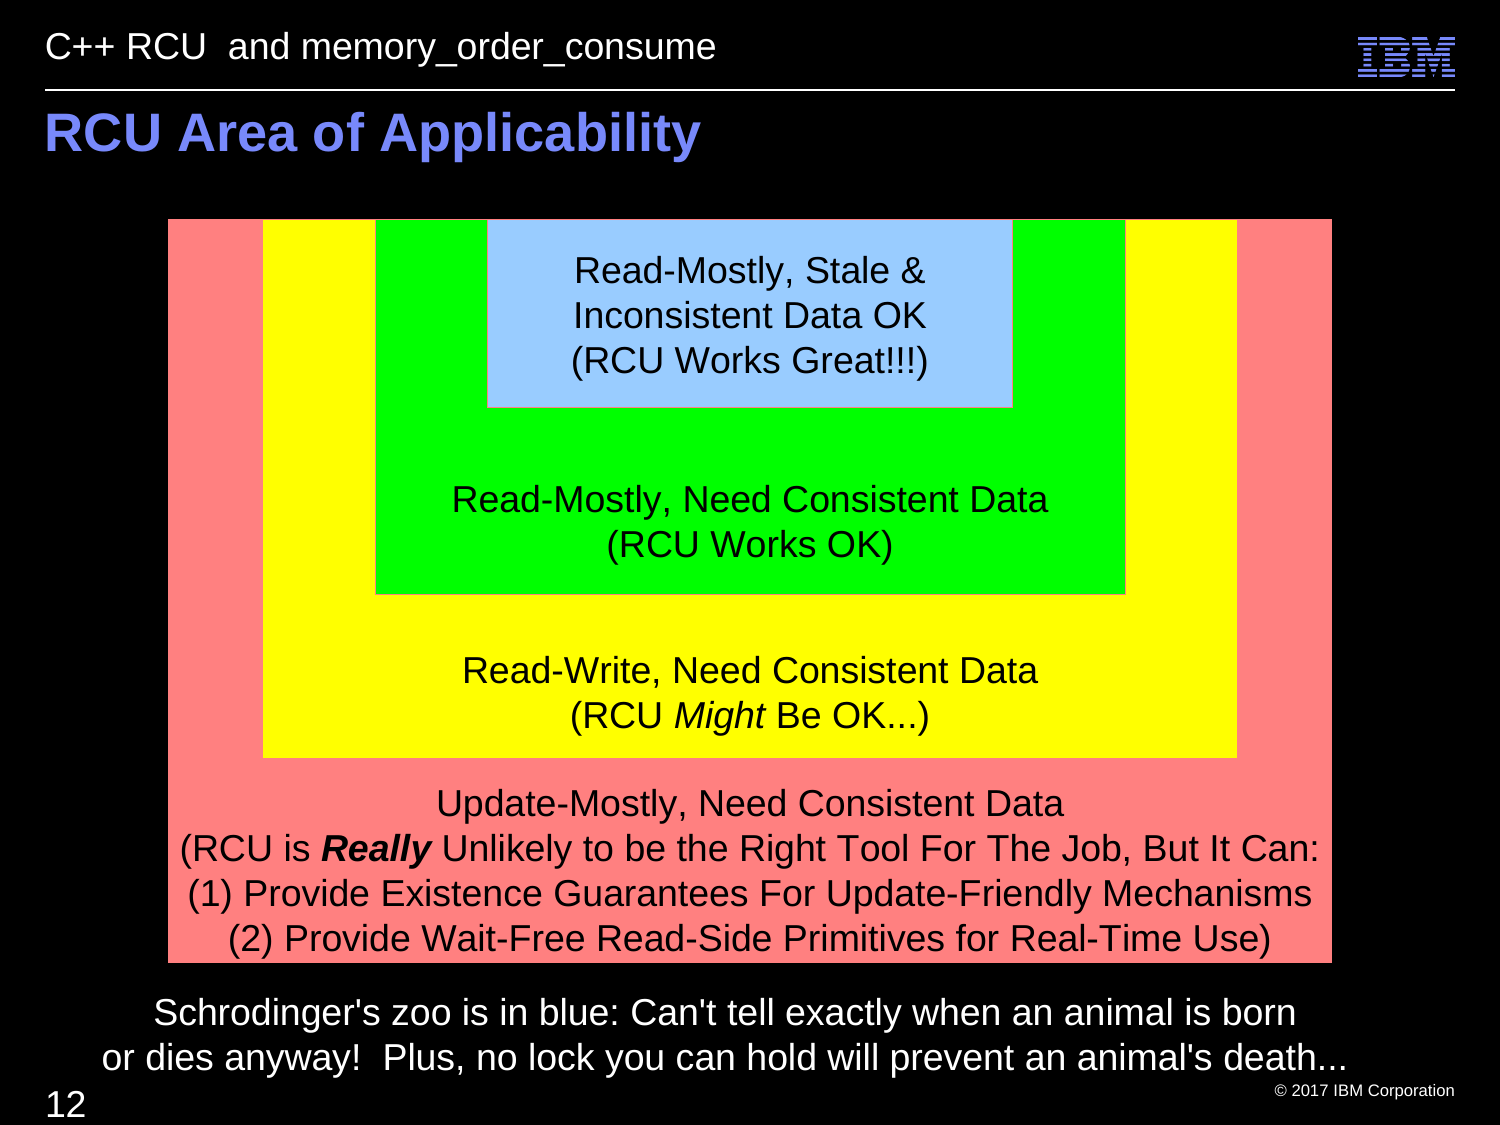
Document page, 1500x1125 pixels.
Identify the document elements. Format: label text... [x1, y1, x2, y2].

text_box Read-Write, Need Consistent Data (RCU Might Be OK...) [262, 219, 1238, 759]
text_box Read-Mostly, Stale & Inconsistent Data OK (RCU Works Great!!!) [487, 219, 1013, 408]
title RCU Area of Applicability [29, 97, 1455, 203]
picture [1358, 37, 1455, 77]
text_box Read-Mostly, Need Consistent Data (RCU Works OK) [375, 219, 1126, 595]
text_box Update-Mostly, Need Consistent Data (RCU is Really Unlikely to be the Right Tool For The Job, But It Can: (1) Provide Existence Guarantees For Update-Friendly Mechanisms (2) Provide Wait-Free Read-Side Primitives for Real-Time Use) [168, 219, 1332, 963]
text_box Schrodinger's zoo is in blue: Can't tell exactly when an animal is born or dies anyway! Plus, no lock you can hold will prevent an animal's death... [74, 980, 1376, 1086]
